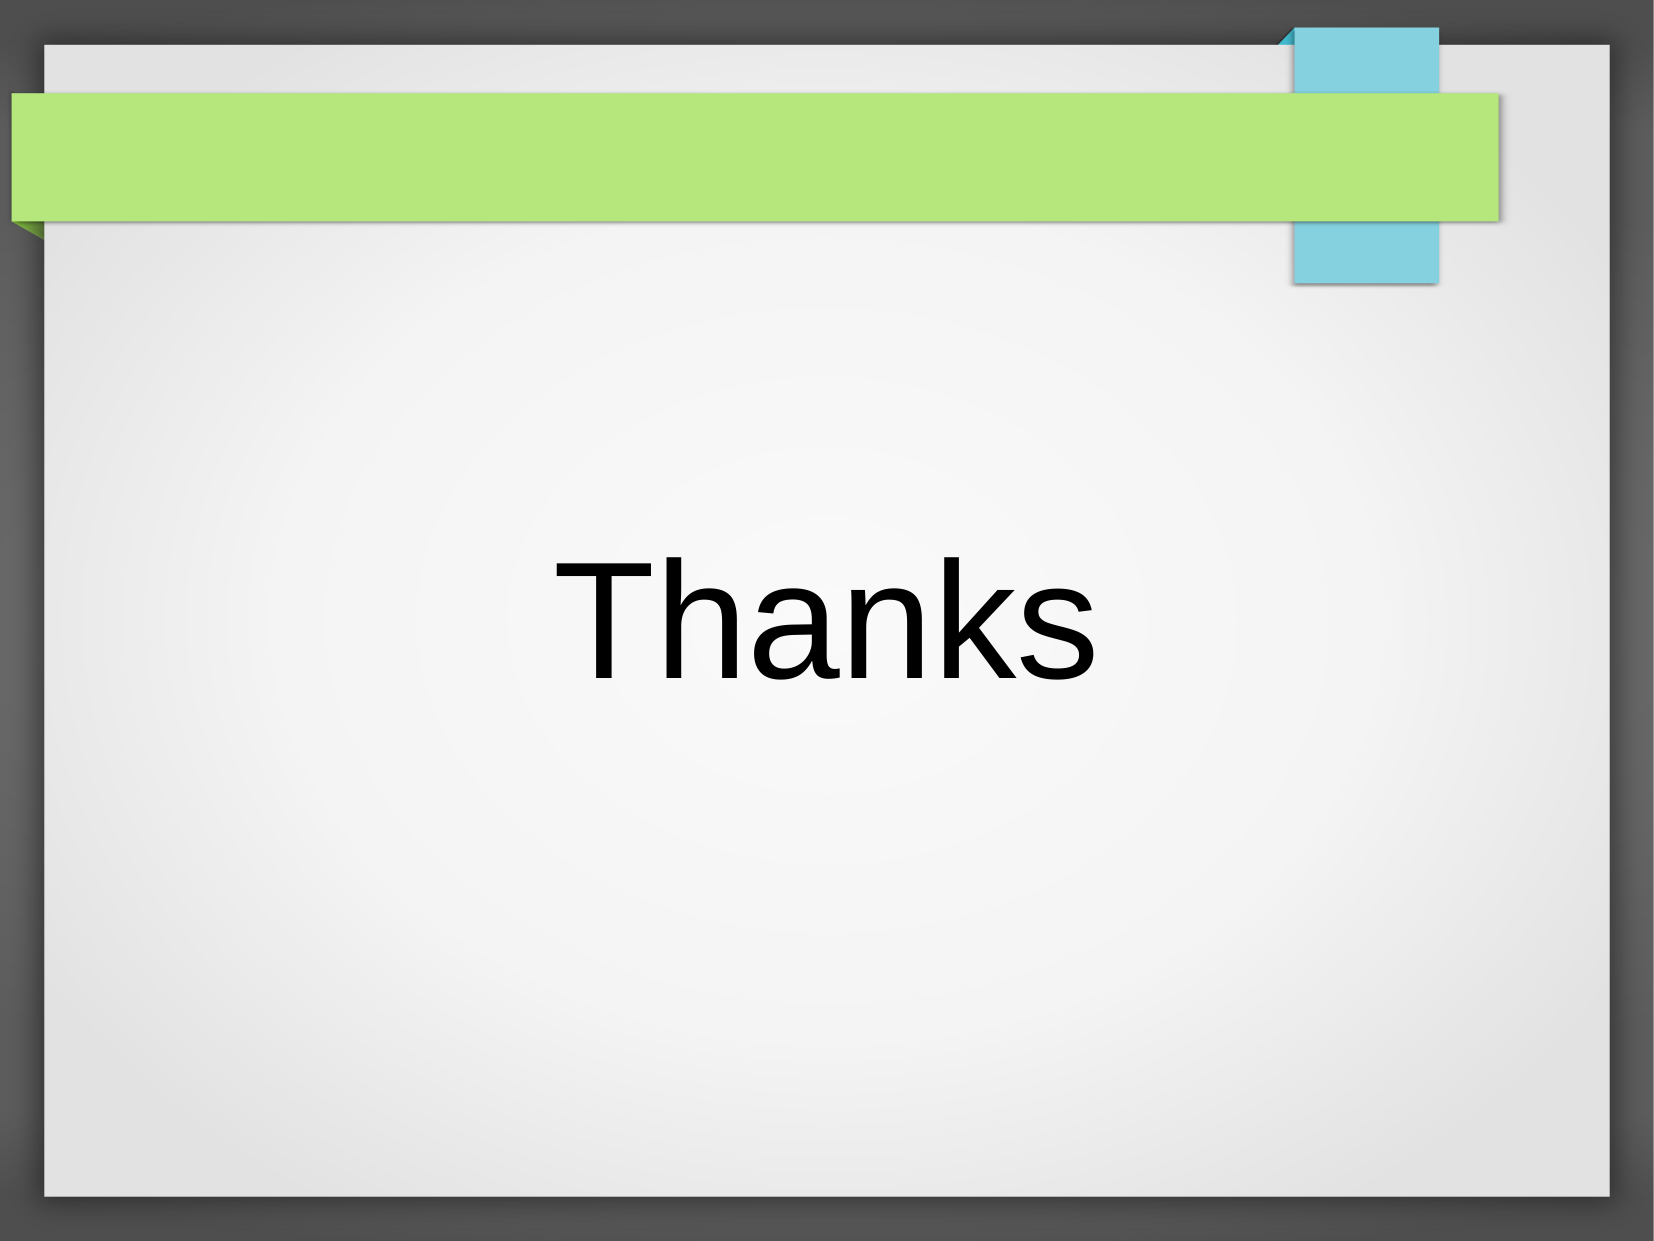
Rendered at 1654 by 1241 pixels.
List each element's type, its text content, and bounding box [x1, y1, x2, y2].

picture [0, 0, 1654, 1241]
text_box Thanks [47, 520, 1607, 722]
